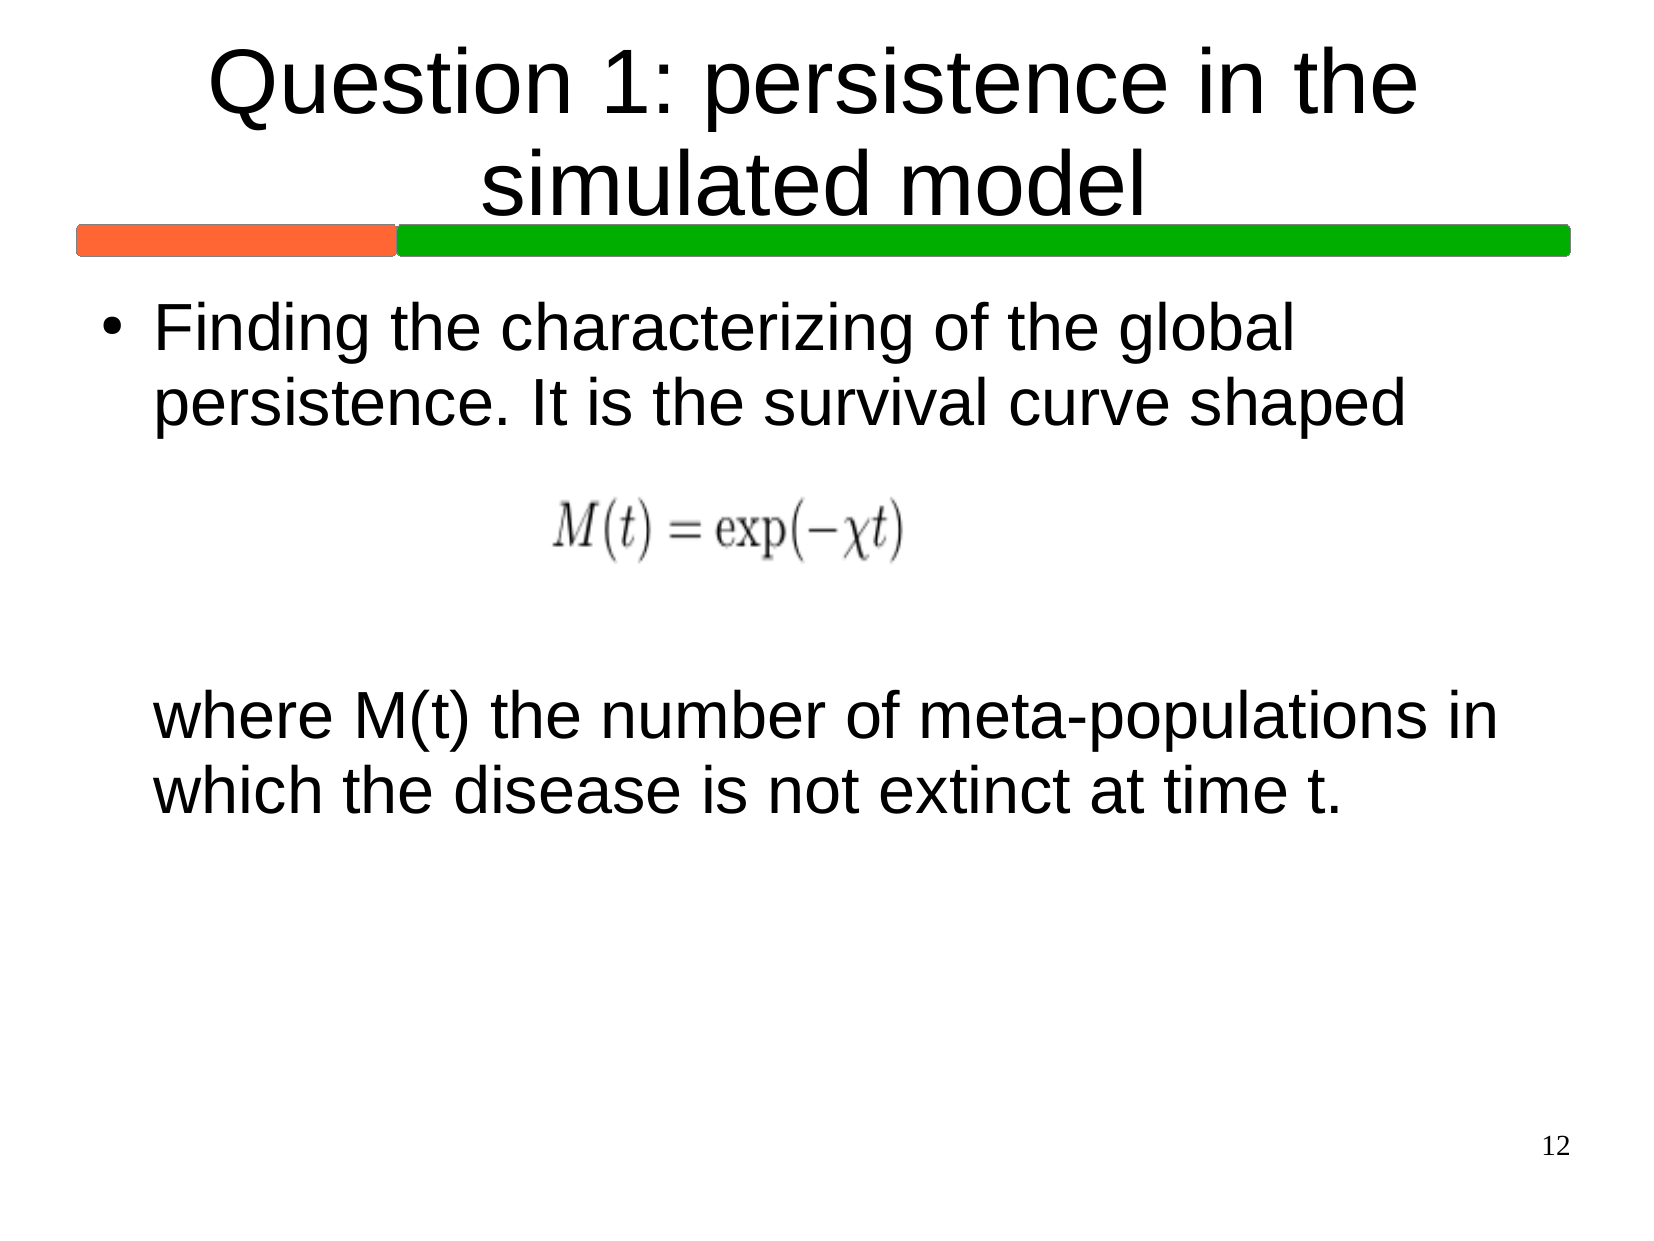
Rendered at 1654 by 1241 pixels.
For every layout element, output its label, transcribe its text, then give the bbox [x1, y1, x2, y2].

list Finding the characterizing of the global persistence. It is the survival curve shaped where M(t) the number of meta-populations in which the disease is not extinct at time t. [82, 290, 1538, 1010]
text_box [76, 224, 1571, 257]
title Question 1: persistence in the simulated model [70, 29, 1559, 237]
picture [543, 484, 926, 590]
